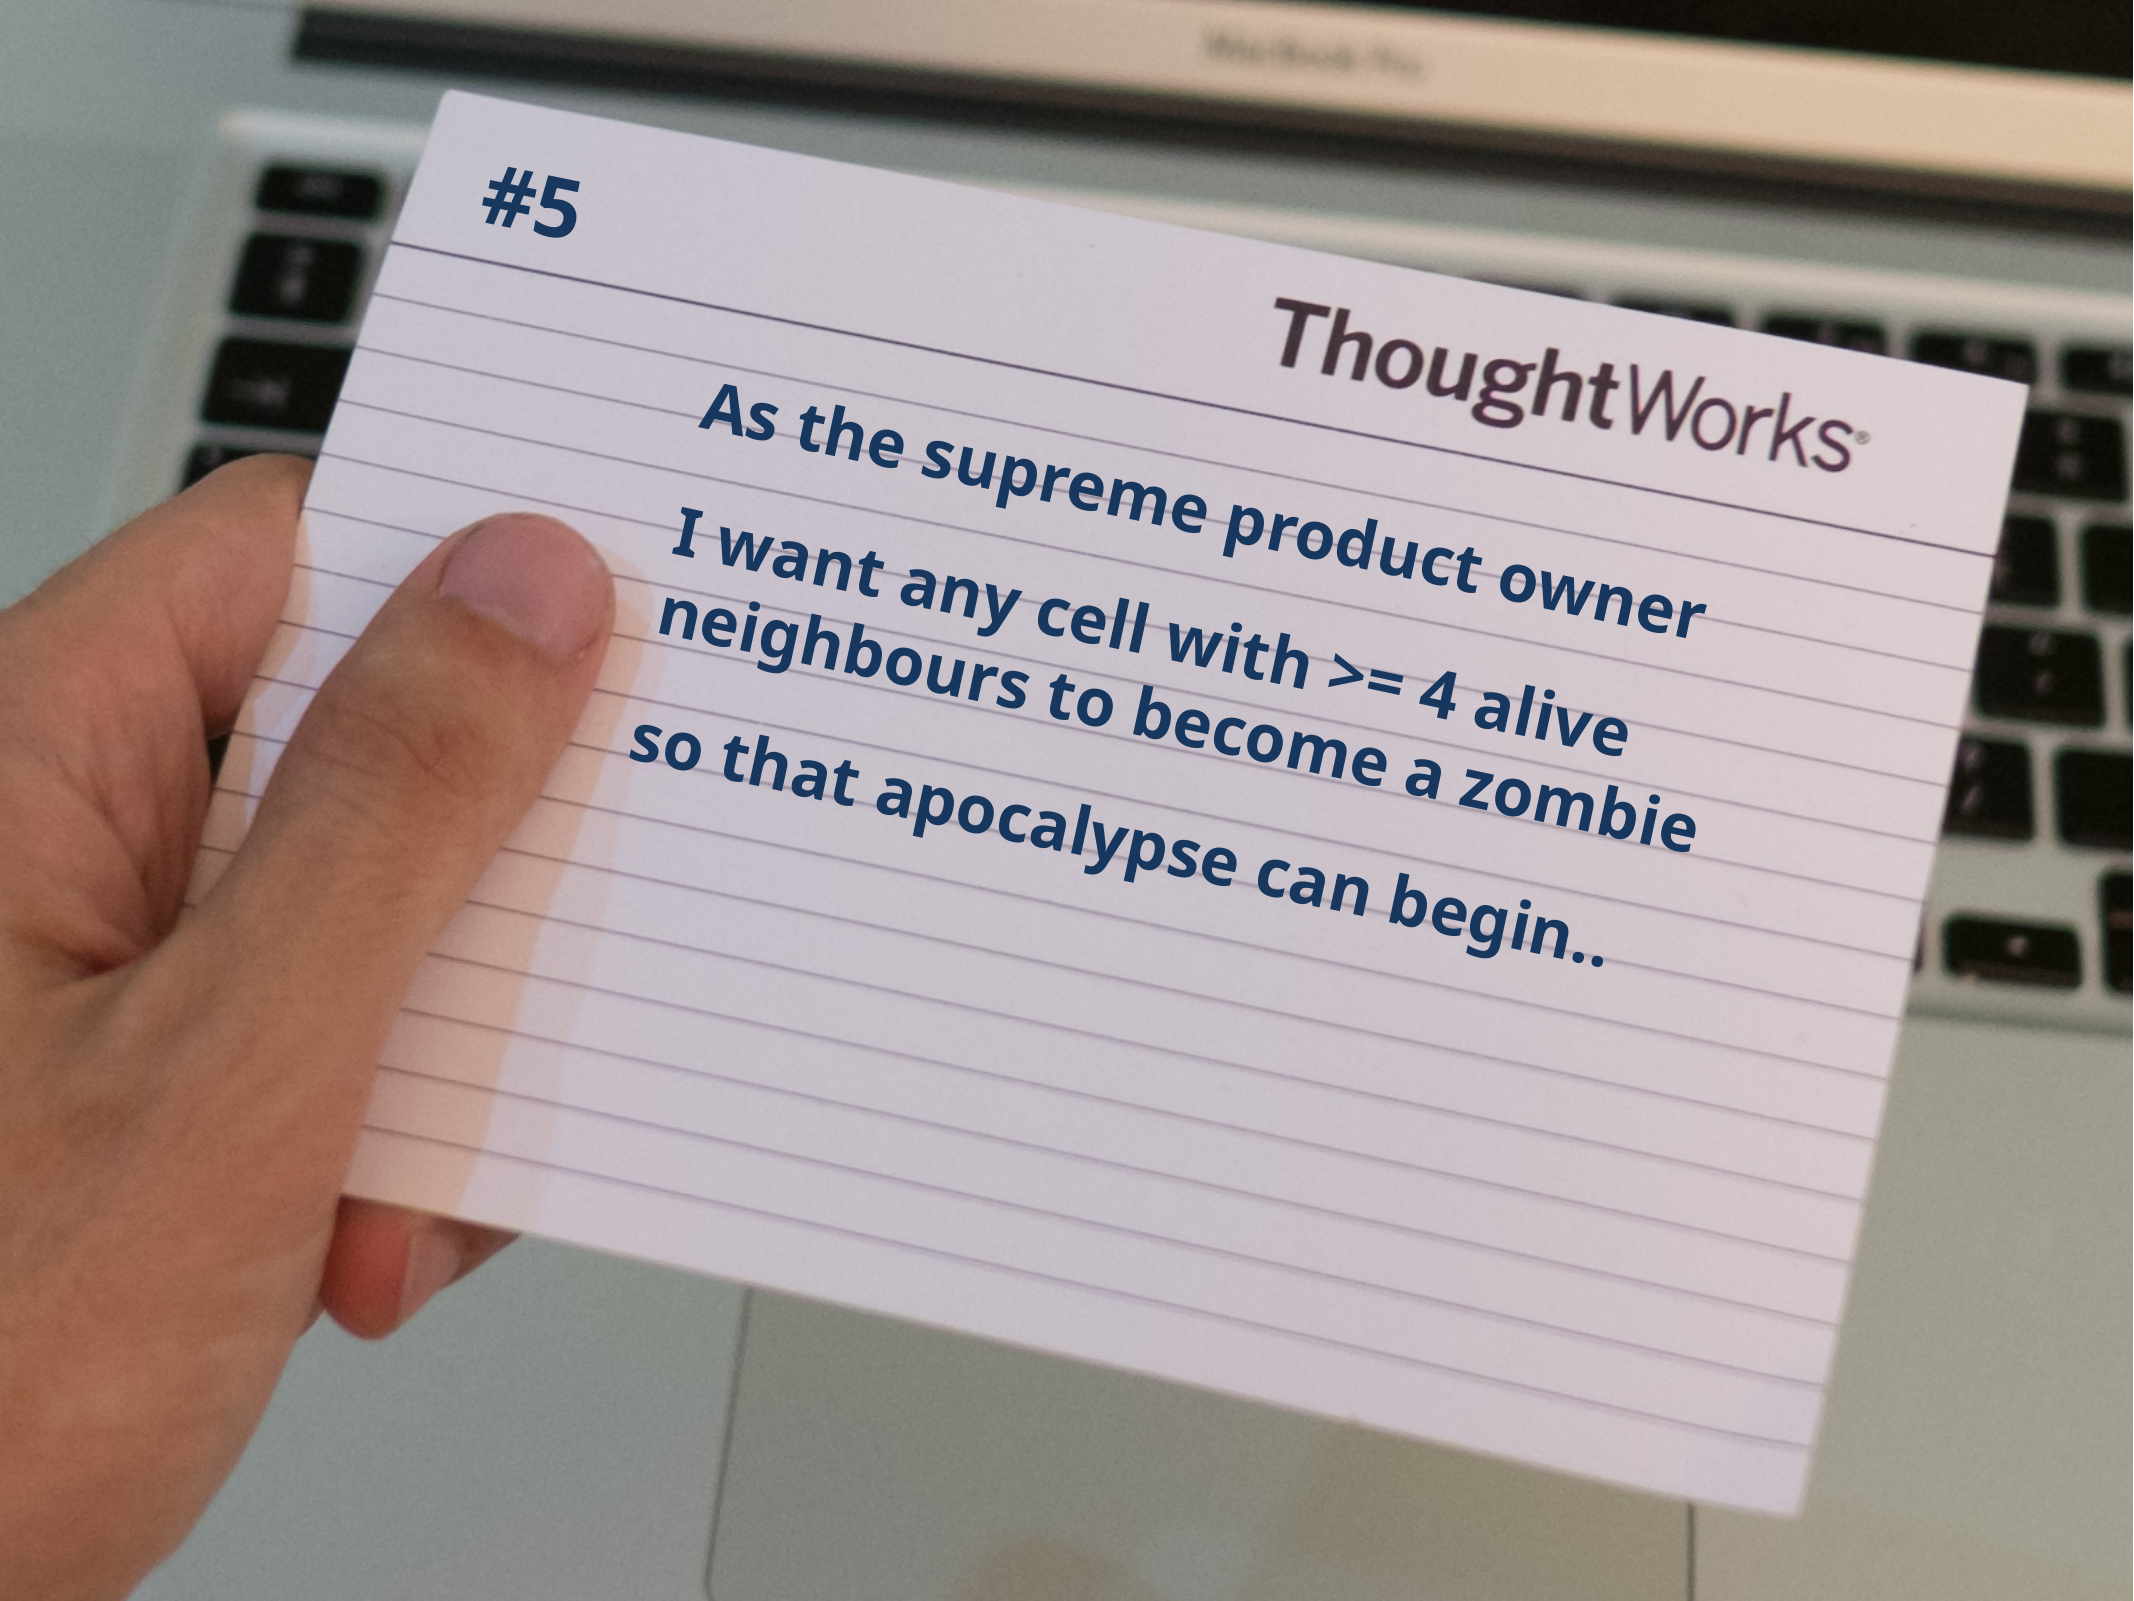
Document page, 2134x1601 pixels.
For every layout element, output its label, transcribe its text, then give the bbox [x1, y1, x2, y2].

picture [0, 0, 2133, 1601]
text_box As the supreme product owner I want any cell with >= 4 alive neighbours to become a zombie so that apocalypse can begin.. [608, 351, 2012, 1058]
text_box #5 [457, 130, 639, 275]
